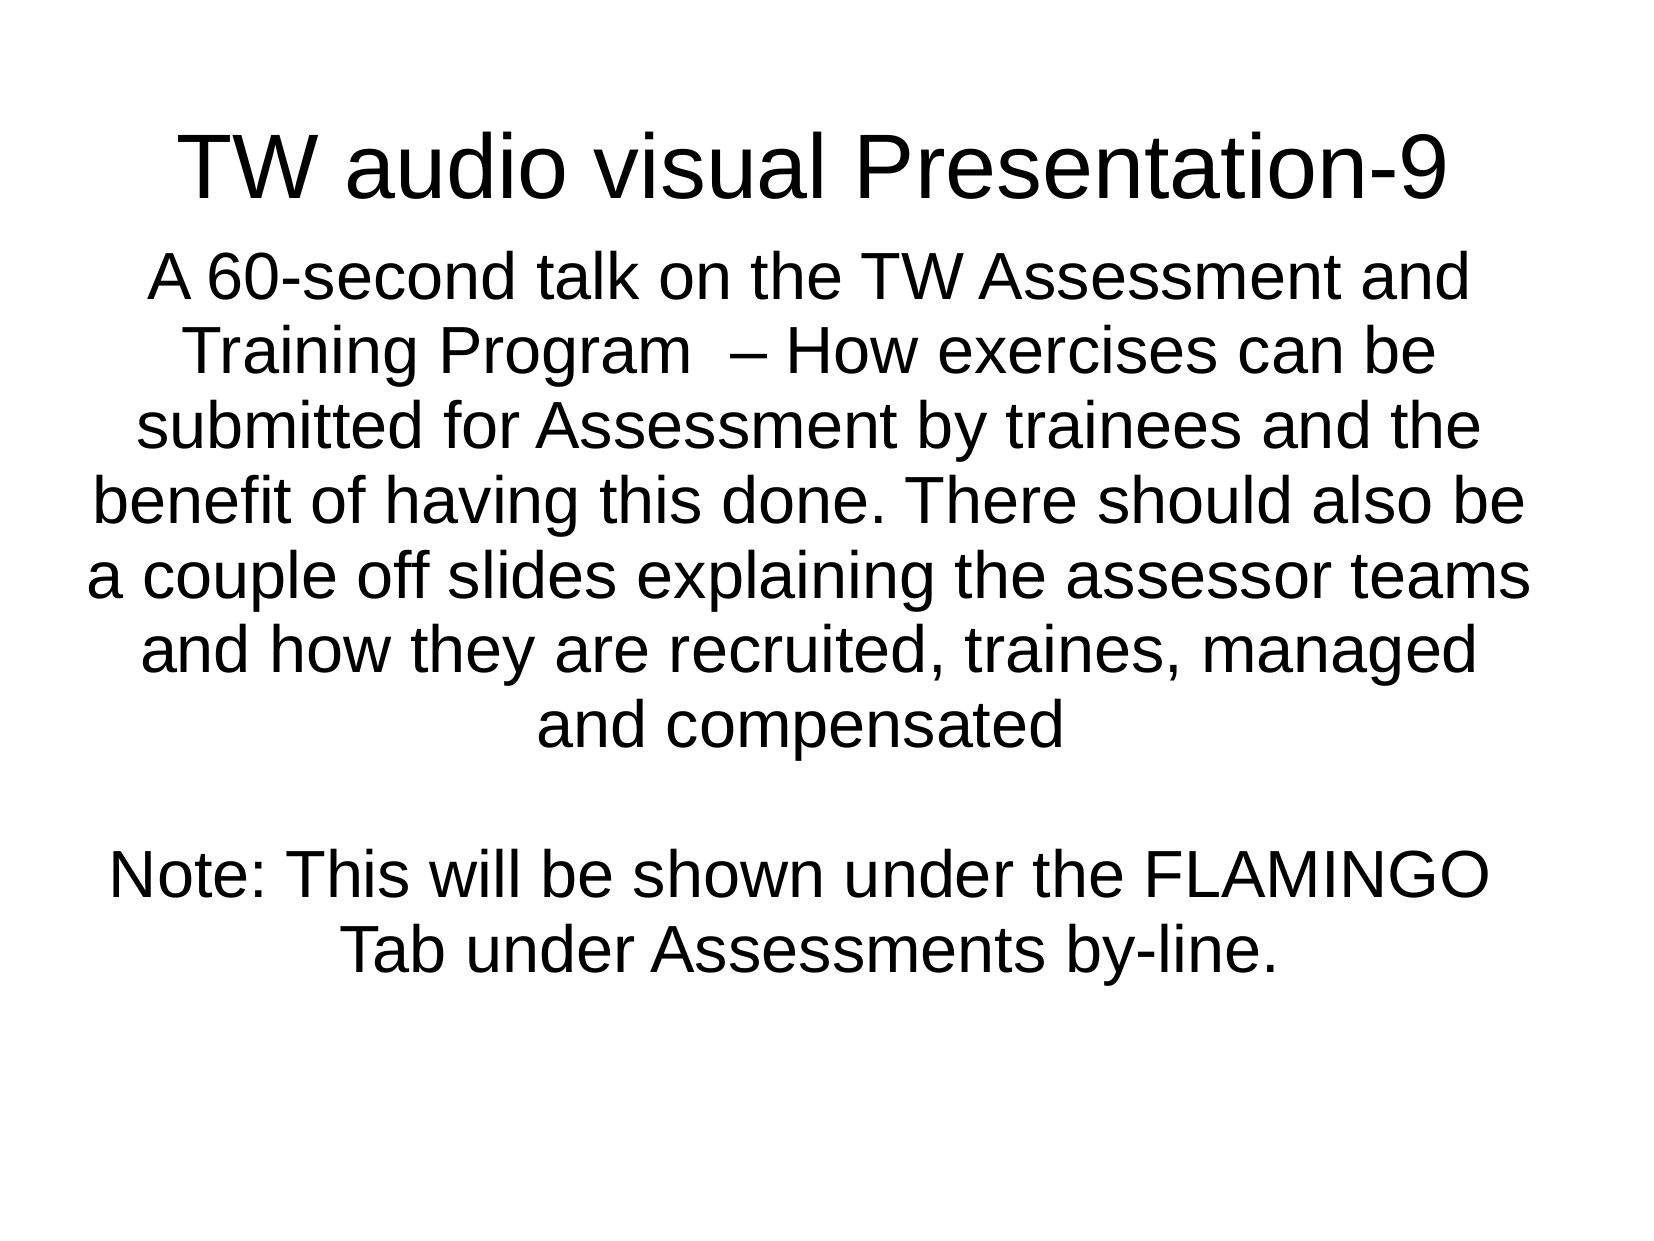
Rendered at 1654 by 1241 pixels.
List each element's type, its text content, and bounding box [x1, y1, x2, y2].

title TW audio visual Presentation-9 [82, 62, 1571, 271]
subtitle A 60-second talk on the TW Assessment and Training Program – How exercises can be submitted for Assessment by trainees and the benefit of having this done. There should also be a couple off slides explaining the assessor teams and how they are recruited, traines, managed and compensated Note: This will be shown under the FLAMINGO Tab under Assessments by-line. [82, 238, 1538, 1062]
